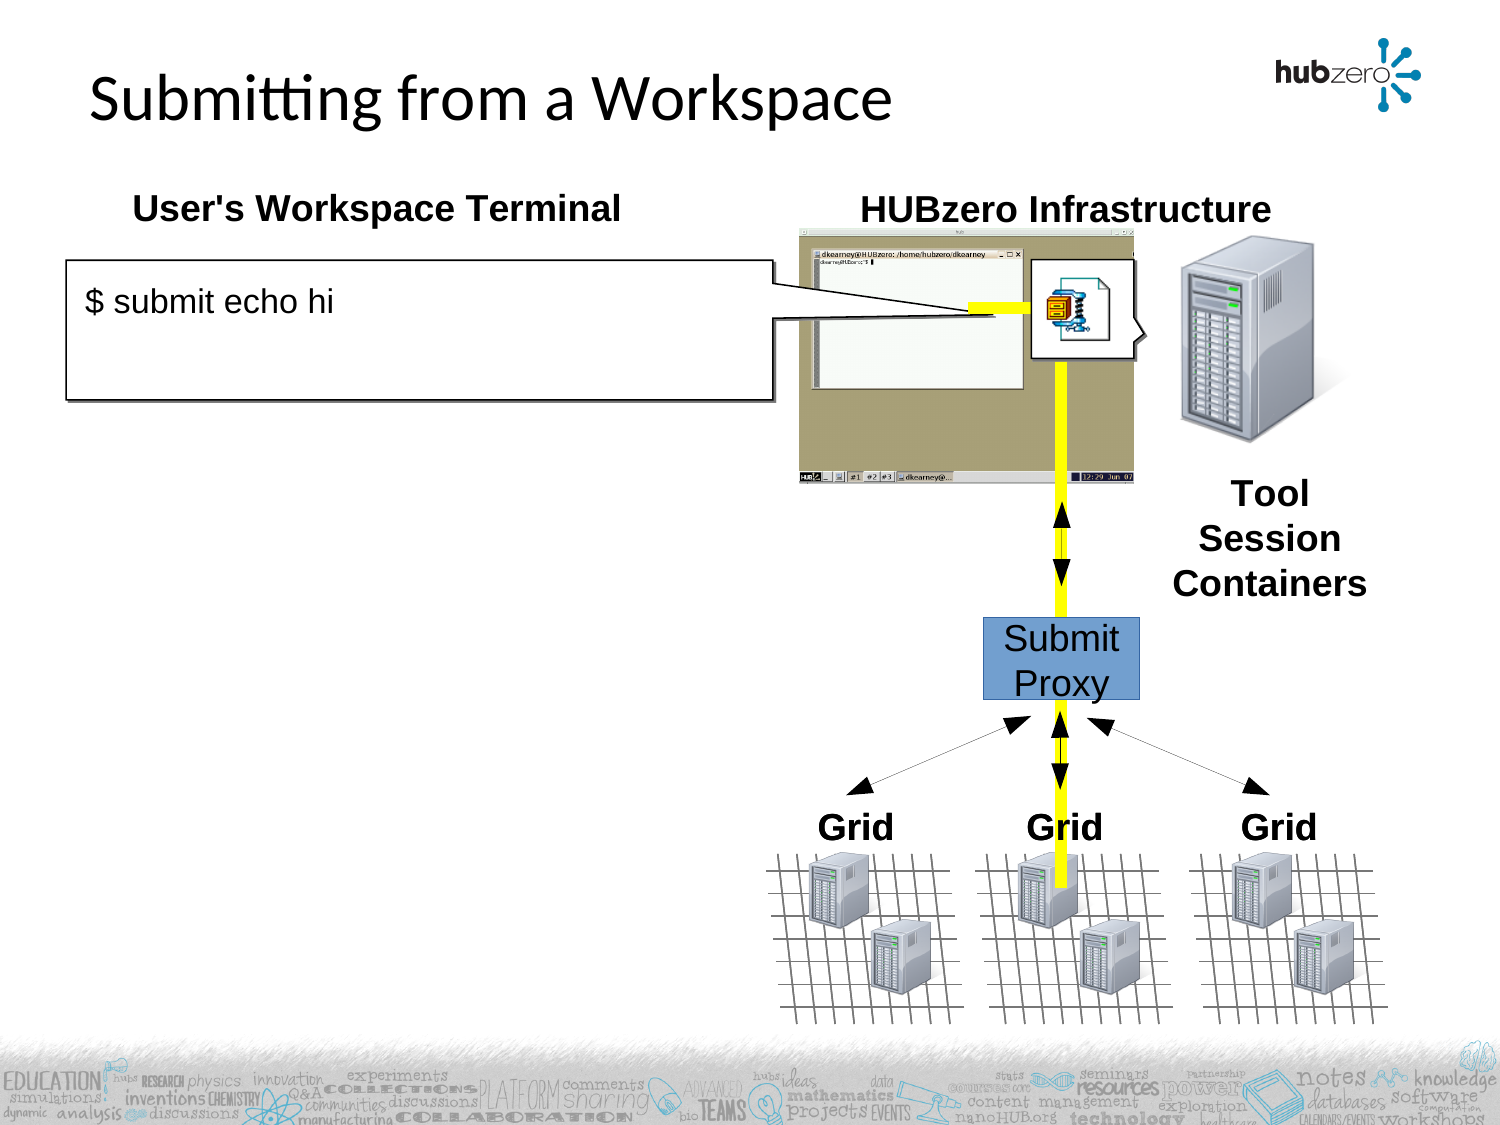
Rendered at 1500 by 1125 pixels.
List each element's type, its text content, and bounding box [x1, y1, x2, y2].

picture [1006, 849, 1164, 998]
text_box $ submit echo hi [70, 272, 774, 410]
picture [1220, 849, 1378, 998]
picture [1272, 35, 1424, 44]
picture [797, 849, 955, 998]
picture [1039, 270, 1117, 349]
picture [0, 1034, 1500, 1125]
picture [1067, 359, 1134, 484]
picture [799, 228, 1134, 310]
text_box [1031, 259, 1145, 359]
picture [799, 314, 1055, 484]
text_box Grid [1225, 795, 1333, 856]
text_box [66, 260, 773, 400]
text_box Grid [1011, 795, 1119, 856]
text_box Tool Session Containers [1157, 461, 1395, 612]
text_box User's Workspace Terminal [117, 176, 634, 237]
text_box Grid [802, 795, 910, 856]
title Submitting from a Workspace [75, 44, 1425, 144]
picture [1156, 228, 1367, 451]
text_box Submit Proxy [983, 617, 1140, 700]
text_box [774, 283, 994, 319]
text_box HUBzero Infrastructure [845, 177, 1288, 238]
